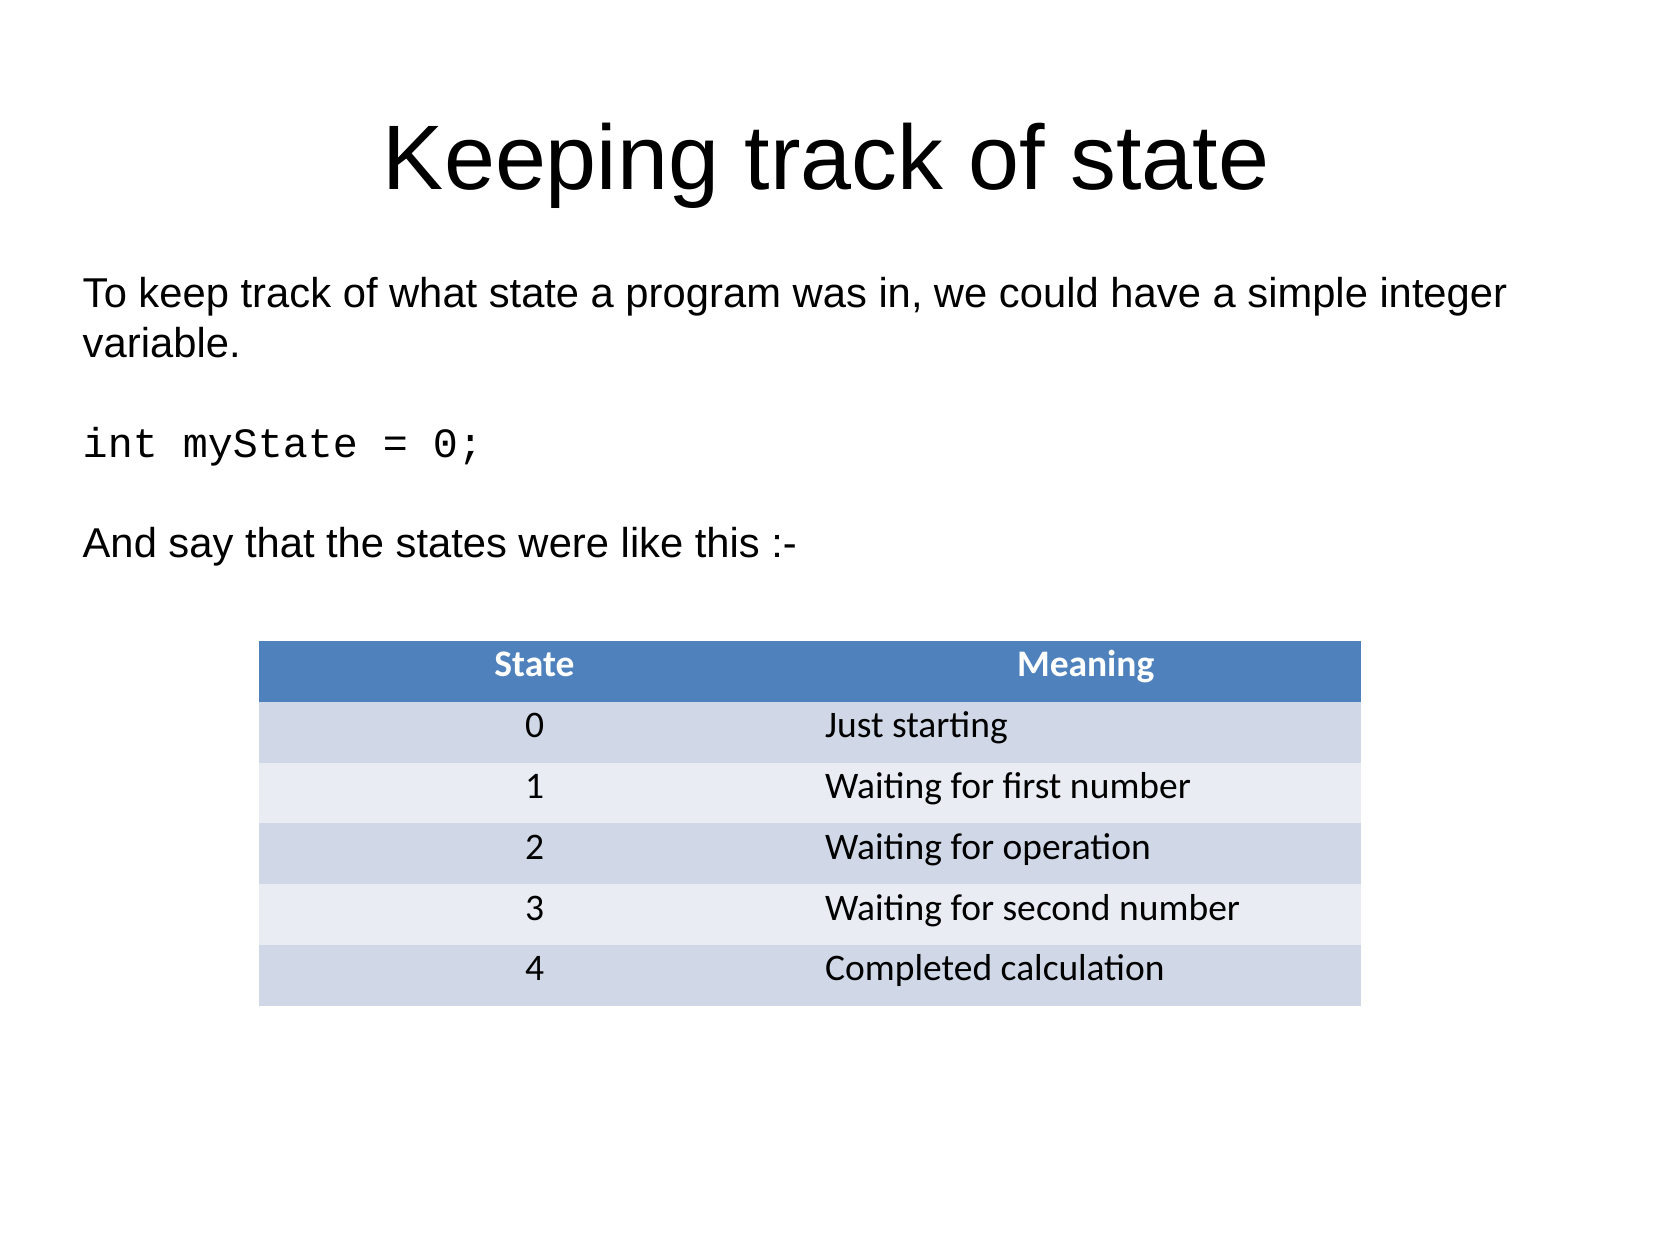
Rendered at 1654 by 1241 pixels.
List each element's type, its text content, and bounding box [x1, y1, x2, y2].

table_cell Completed calculation [810, 945, 1361, 1006]
table_cell 2 [259, 823, 810, 884]
table_header State [259, 641, 810, 702]
table_cell Waiting for operation [810, 823, 1361, 884]
title Keeping track of state [82, 49, 1571, 257]
table_header Meaning [810, 641, 1361, 702]
subtitle To keep track of what state a program was in, we could have a simple integer variable. int myState = 0; And say that the states were like this :- [82, 265, 1595, 1158]
table_cell 0 [259, 702, 810, 763]
table_cell 3 [259, 884, 810, 945]
table_cell 4 [259, 945, 810, 1006]
table_cell Waiting for second number [810, 884, 1361, 945]
table_cell Just starting [810, 702, 1361, 763]
table_cell 1 [259, 763, 810, 823]
table_cell Waiting for first number [810, 763, 1361, 823]
